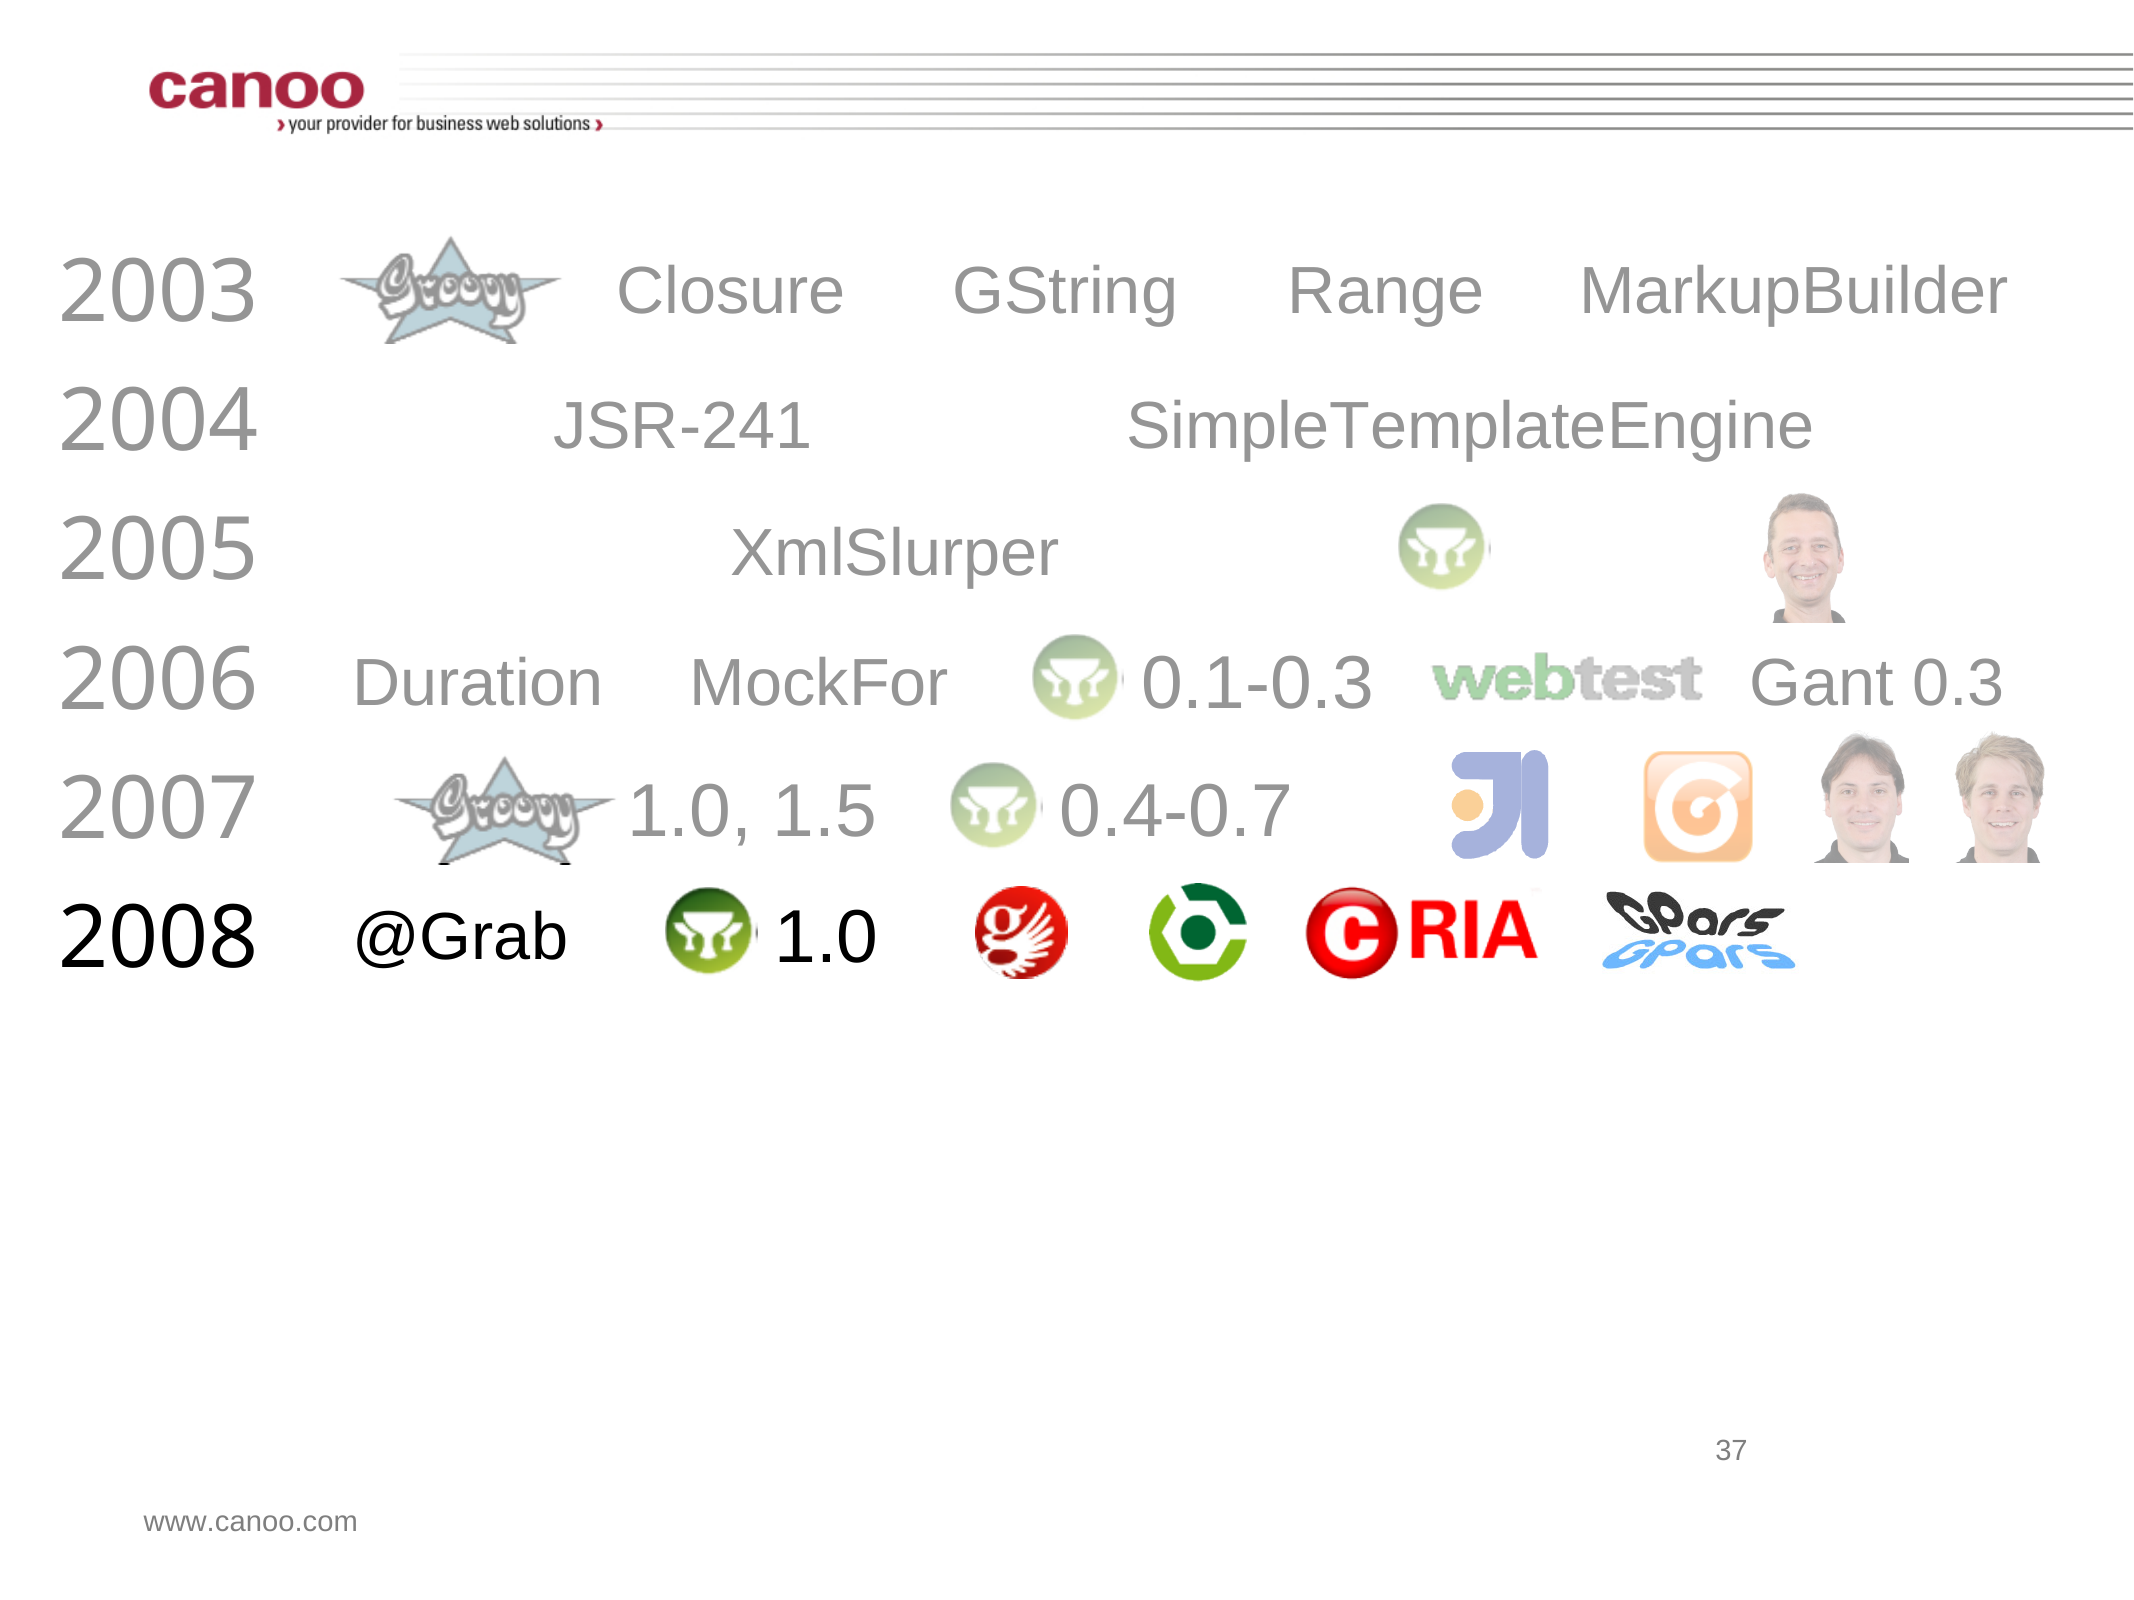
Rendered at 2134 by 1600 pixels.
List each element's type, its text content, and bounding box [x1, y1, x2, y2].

text_box 1.0 [759, 880, 894, 986]
picture [1149, 883, 1247, 982]
picture [0, 21, 2134, 188]
picture [975, 886, 1068, 979]
text_box @Grab [337, 885, 584, 981]
picture [1588, 872, 1809, 993]
picture [665, 887, 758, 978]
picture [1304, 883, 1542, 982]
picture [37, 225, 2101, 865]
text_box 2008 [43, 872, 297, 993]
text_box <number> [1705, 1423, 1758, 1474]
